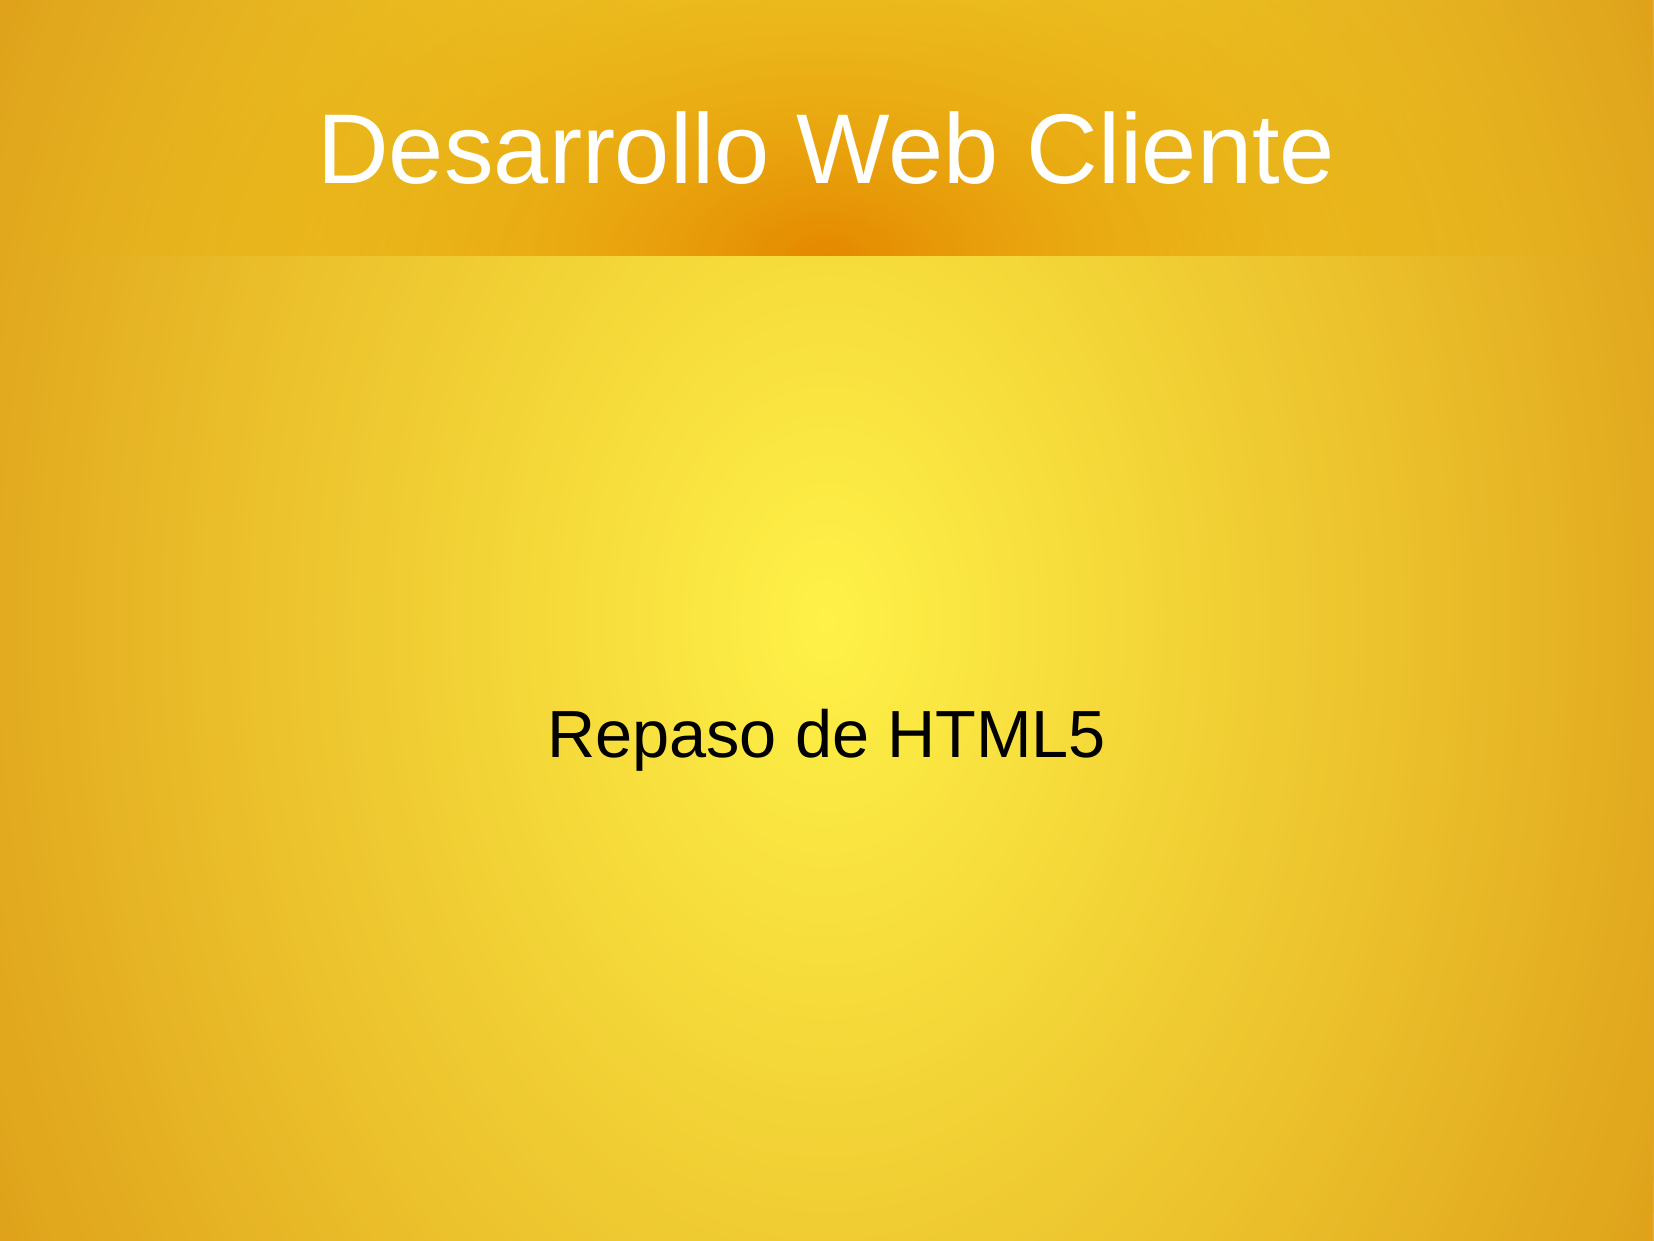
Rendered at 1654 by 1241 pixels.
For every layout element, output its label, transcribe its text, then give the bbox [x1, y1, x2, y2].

subtitle Repaso de HTML5 [82, 299, 1571, 1170]
title Desarrollo Web Cliente [82, 47, 1571, 252]
